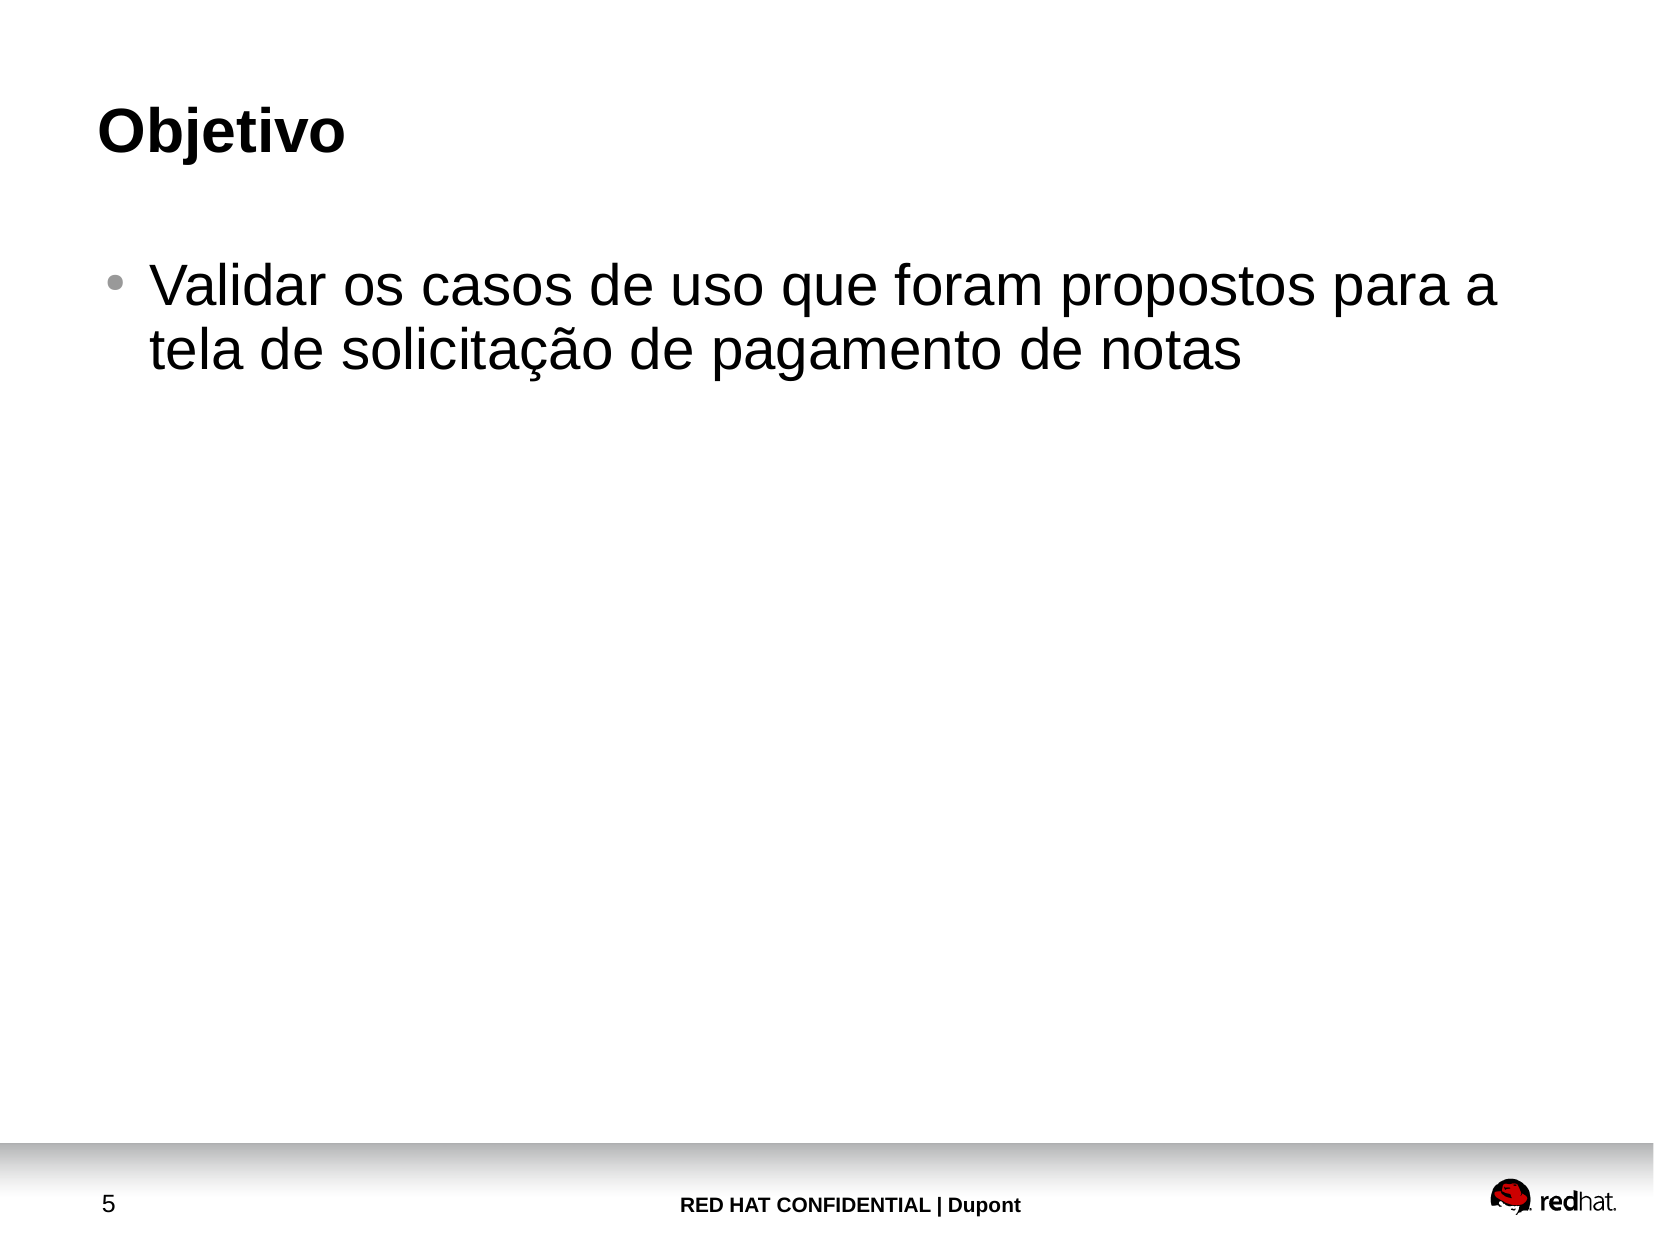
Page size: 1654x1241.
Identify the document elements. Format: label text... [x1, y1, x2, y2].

text_box Validar os casos de uso que foram propostos para a tela de solicitação de pagamento de notas [75, 244, 1564, 1039]
picture [0, 1143, 1654, 1241]
text_box Objetivo [82, 37, 1571, 226]
